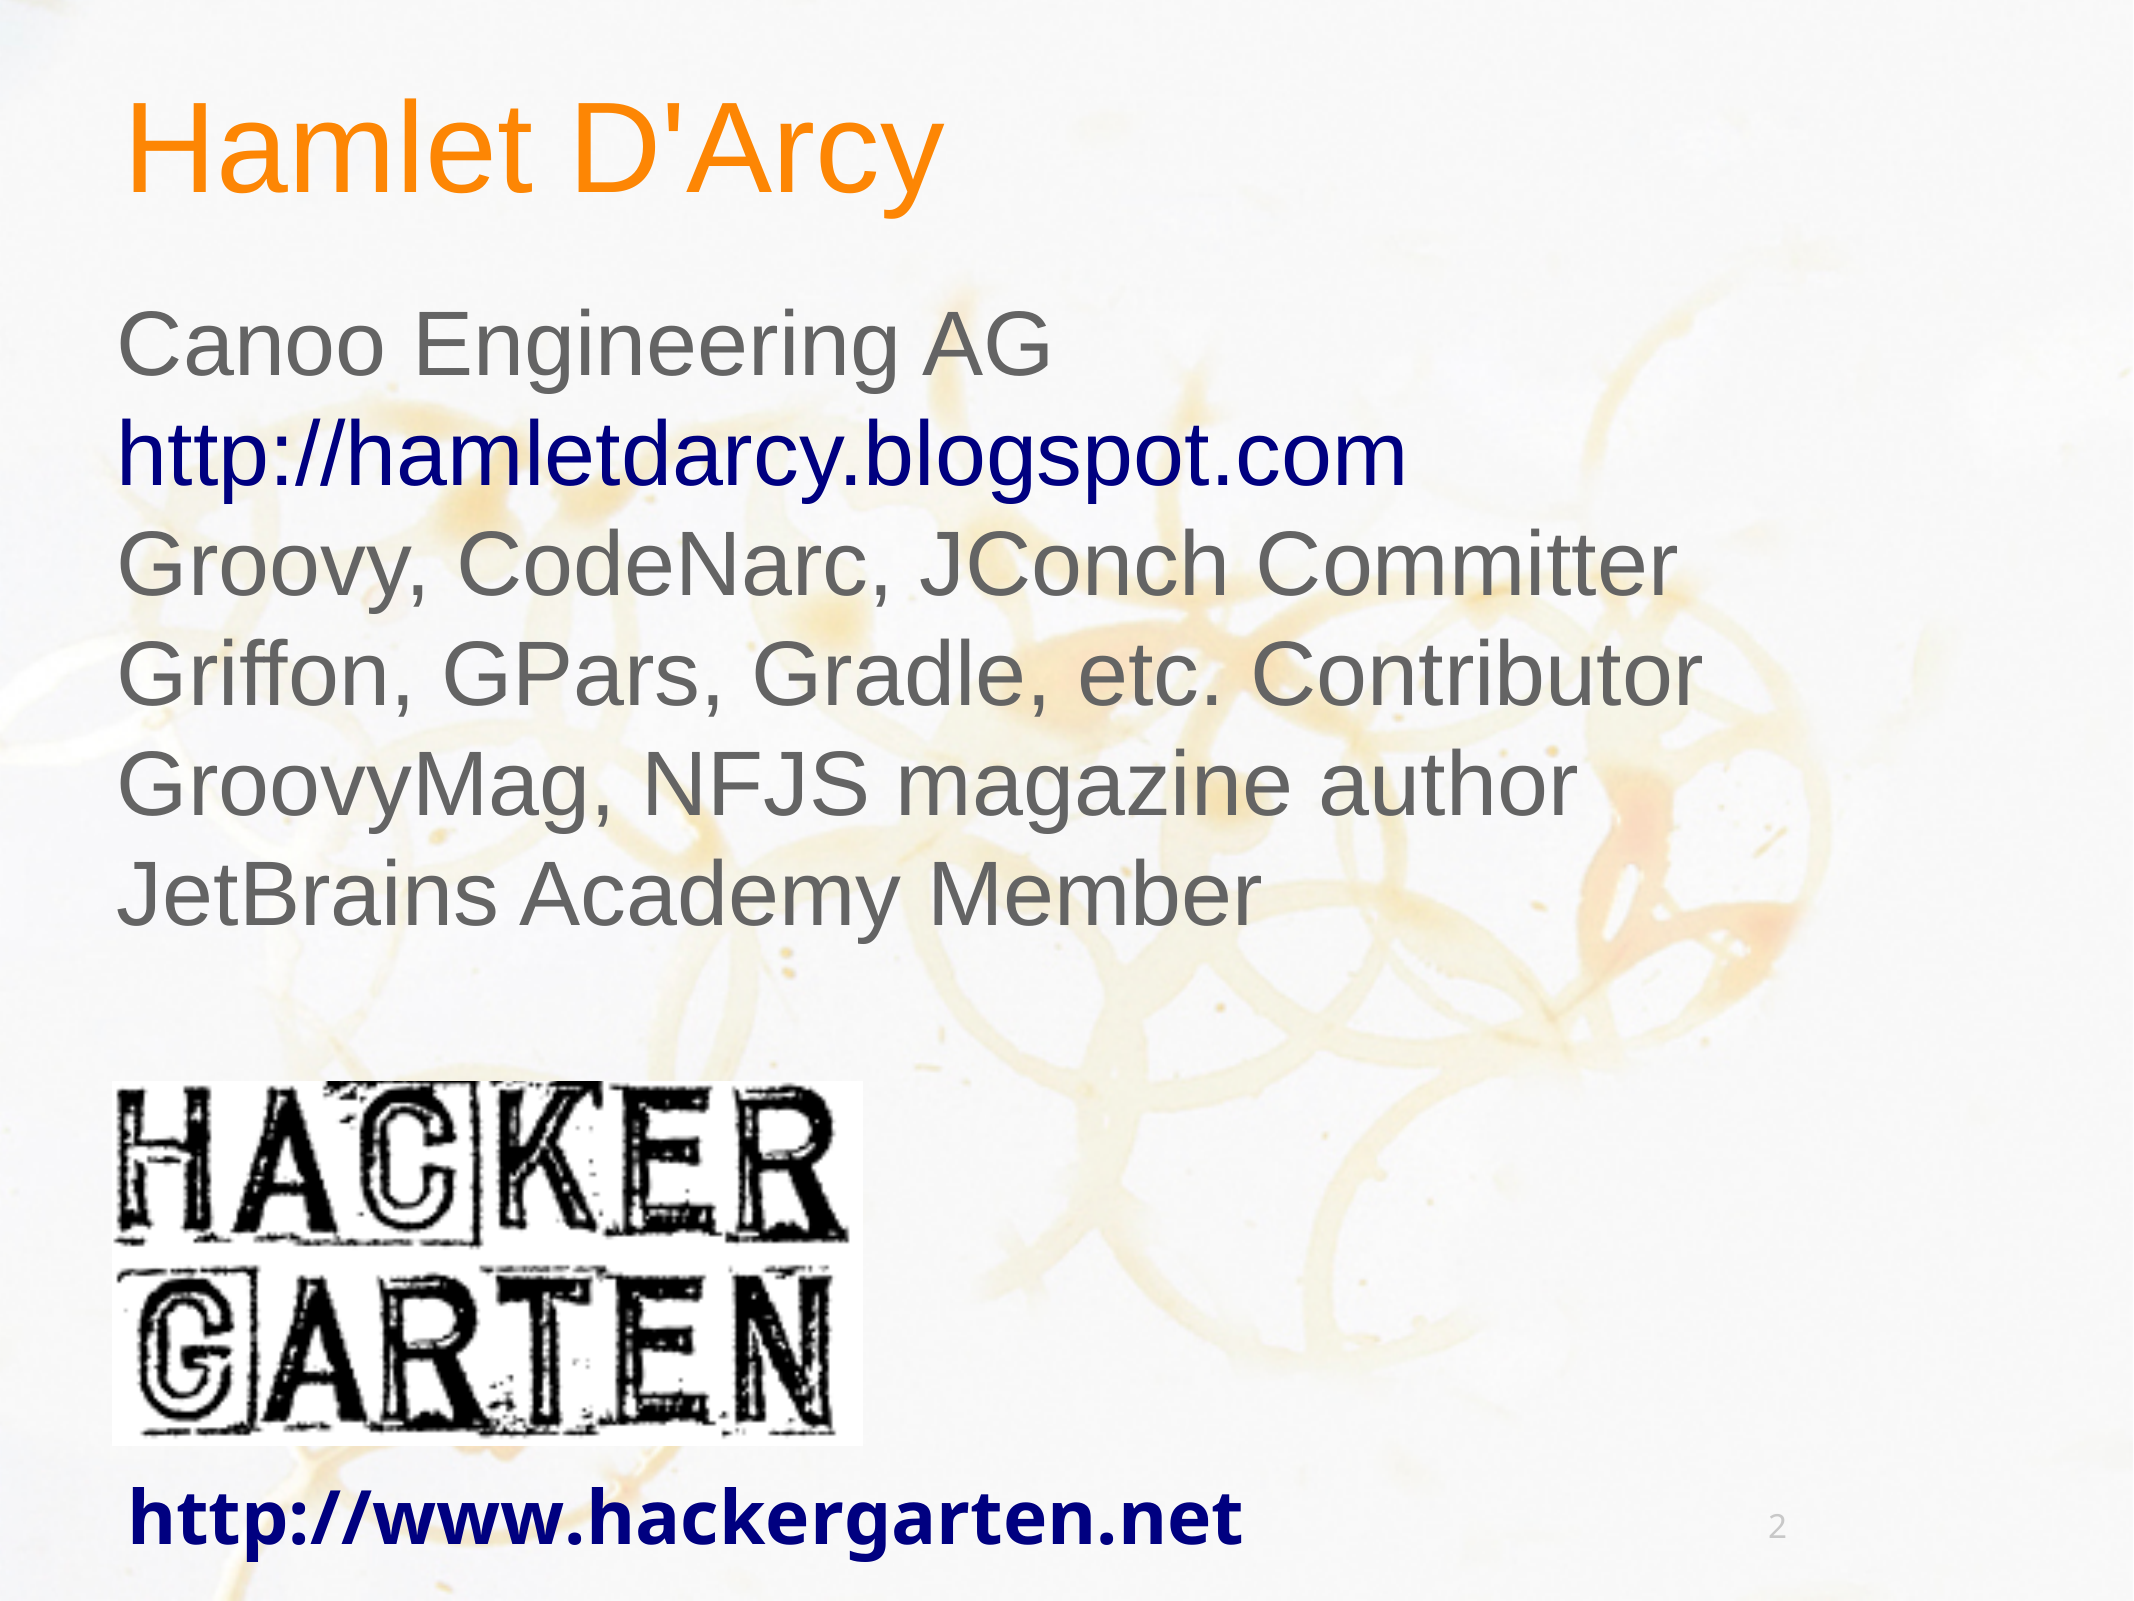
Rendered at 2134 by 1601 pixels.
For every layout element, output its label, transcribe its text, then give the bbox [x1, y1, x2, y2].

title Hamlet D'Arcy [114, 12, 2133, 270]
picture [0, 0, 2134, 1601]
text_box http://www.hackergarten.net [112, 1462, 1476, 1568]
list Canoo Engineering AG http://hamletdarcy.blogspot.com Groovy, CodeNarc, JConch Committer Griffon, GPars, Gradle, etc. Contributor GroovyMag, NFJS magazine author JetBrains Academy Member [45, 275, 2100, 1332]
